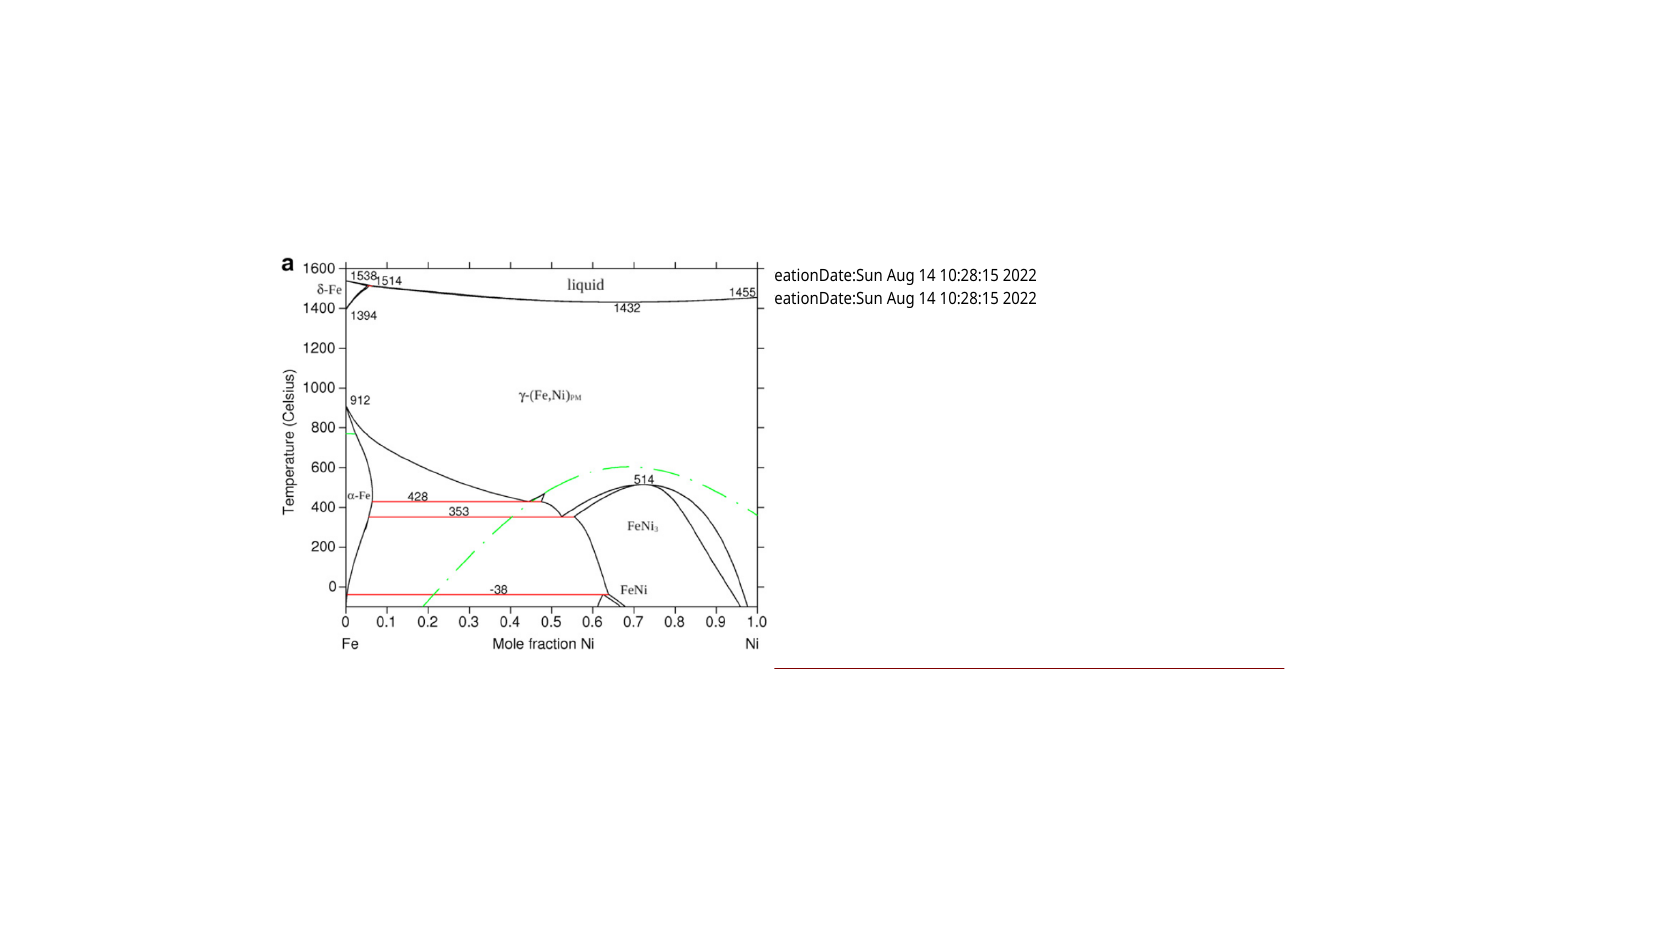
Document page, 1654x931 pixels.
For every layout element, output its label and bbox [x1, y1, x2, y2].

picture [279, 252, 768, 655]
picture [774, 266, 1285, 669]
